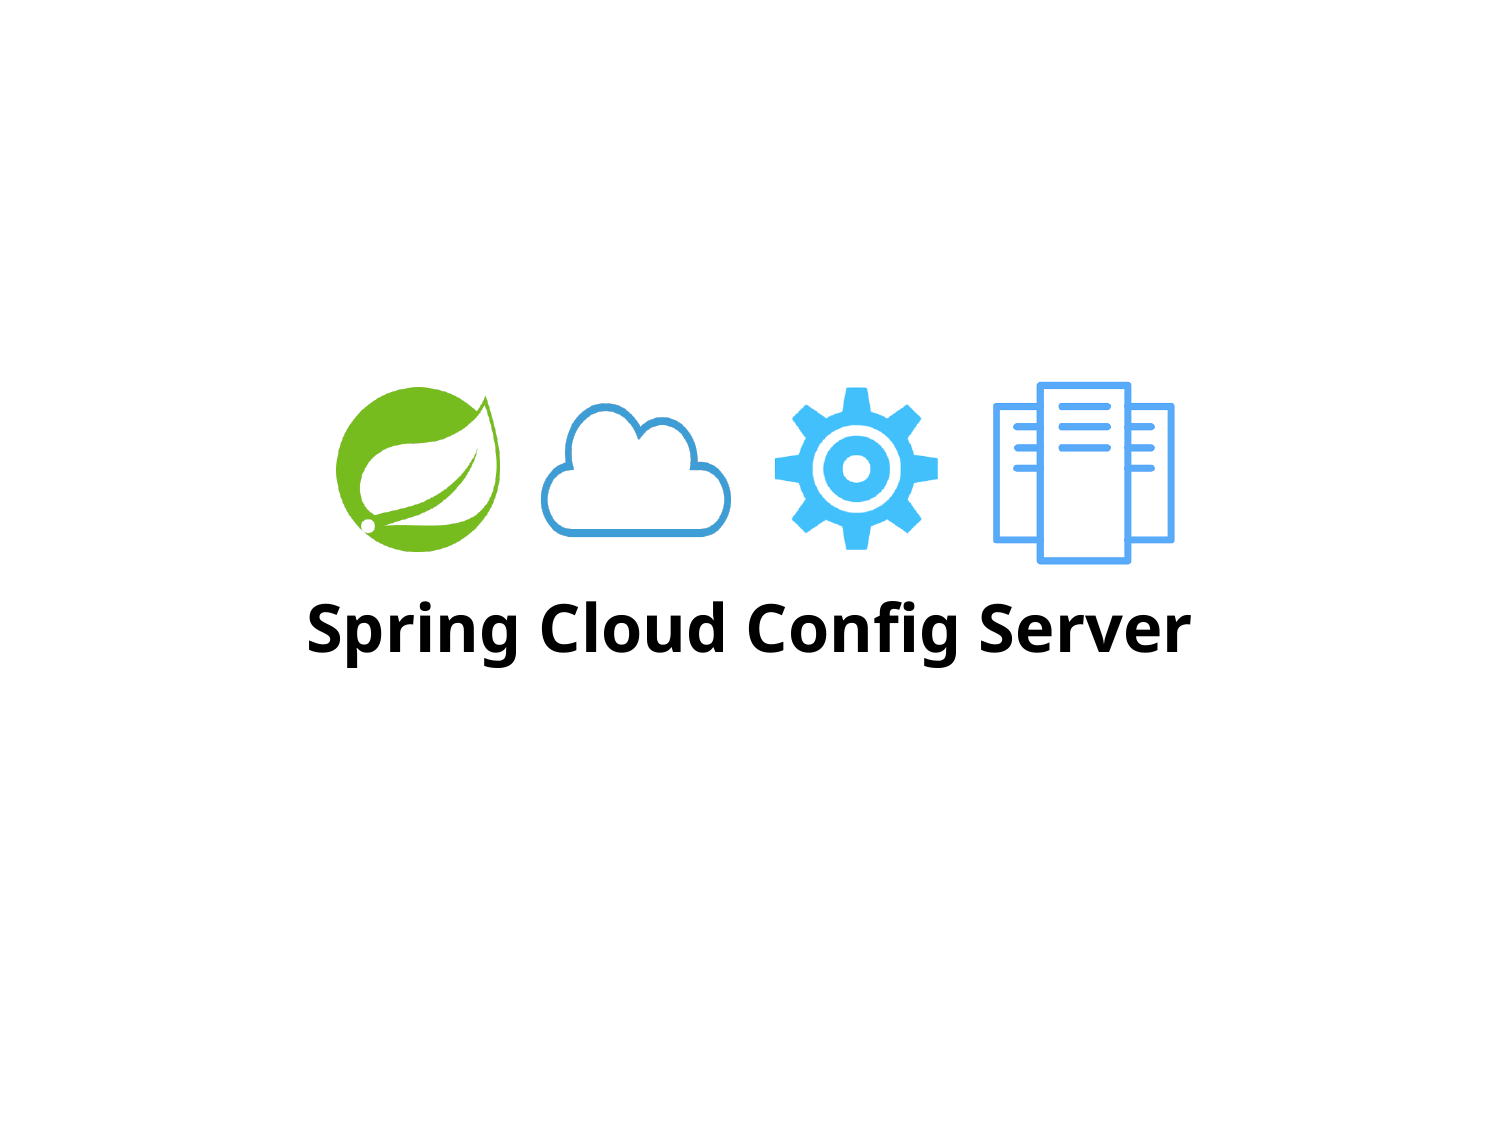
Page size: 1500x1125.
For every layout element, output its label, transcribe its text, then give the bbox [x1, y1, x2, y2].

picture [336, 387, 500, 552]
picture [987, 374, 1180, 567]
title Spring Cloud Config Server [75, 578, 1425, 696]
picture [774, 387, 938, 550]
picture [534, 387, 738, 552]
